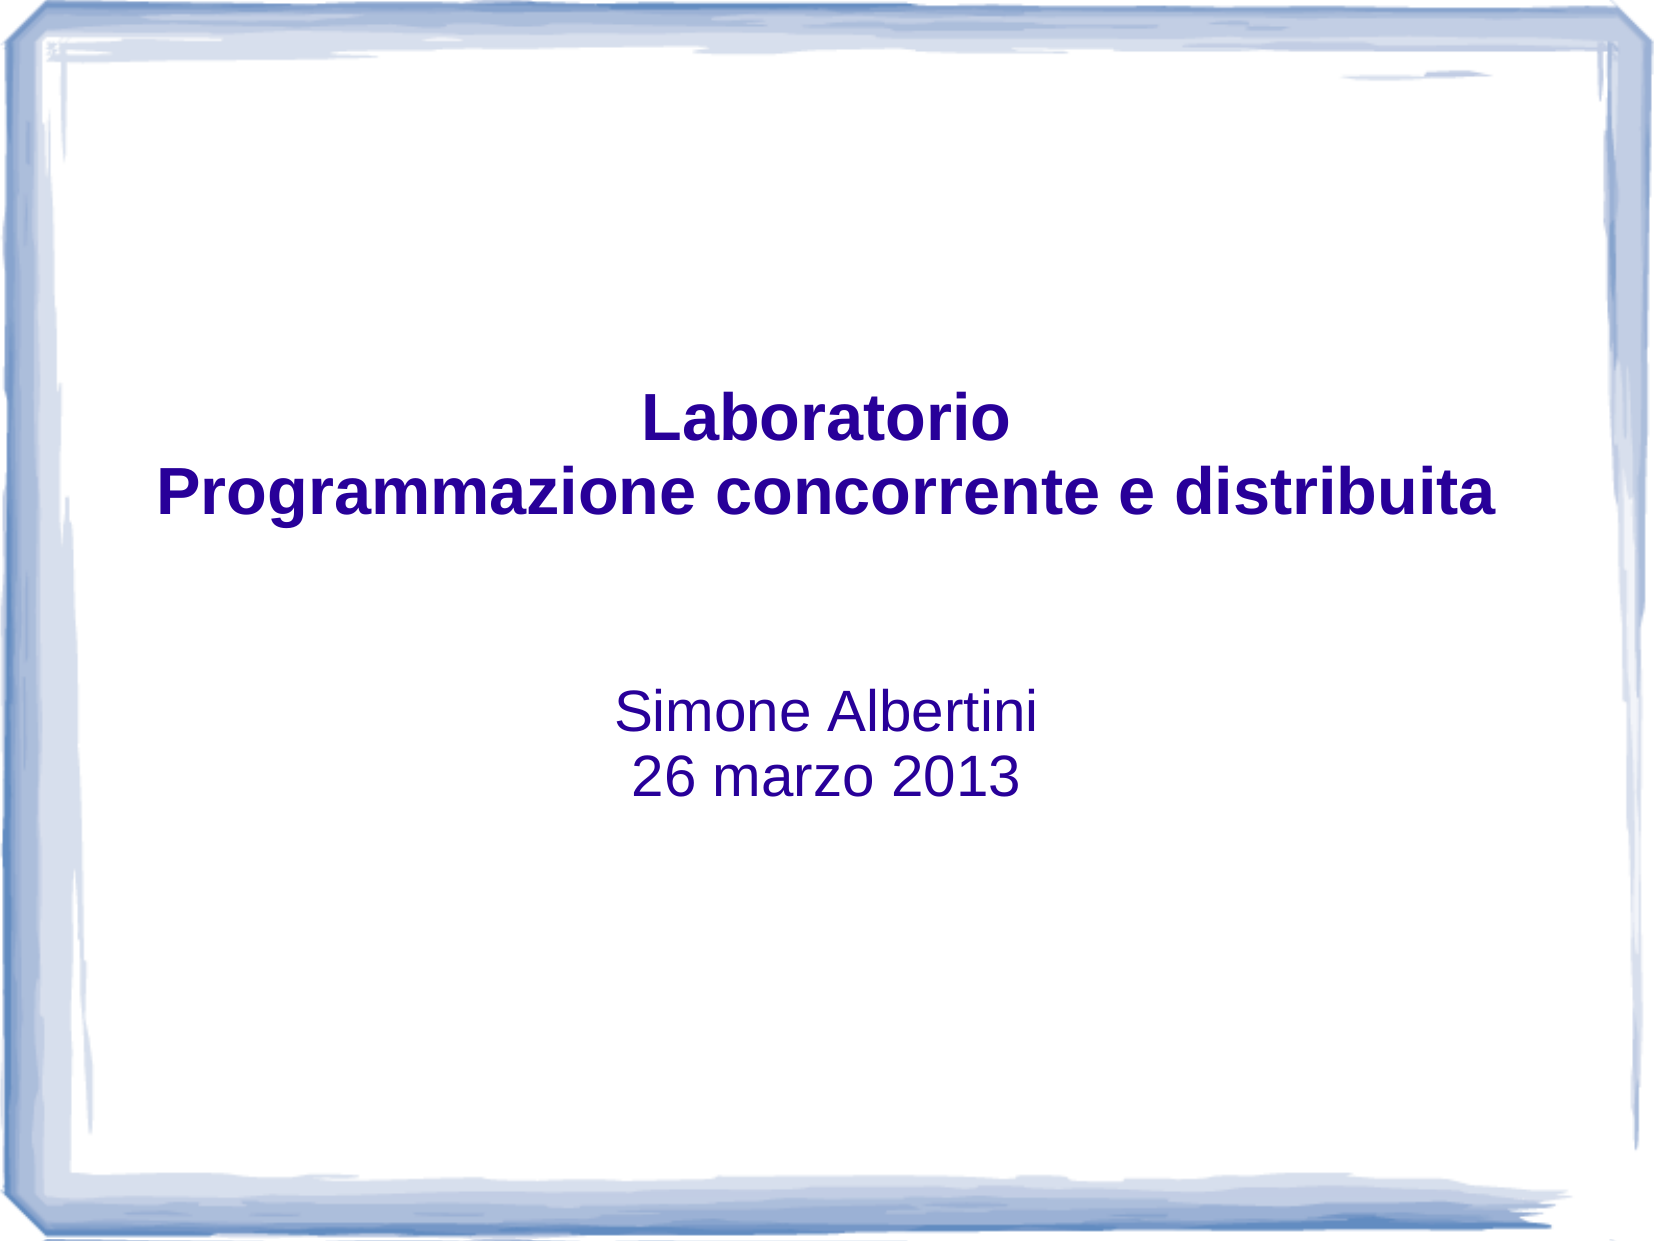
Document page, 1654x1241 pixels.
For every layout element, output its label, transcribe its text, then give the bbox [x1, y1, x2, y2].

subtitle Laboratorio Programmazione concorrente e distribuita Simone Albertini 26 marzo 2013 [82, 96, 1571, 1092]
picture [0, 0, 1654, 1241]
